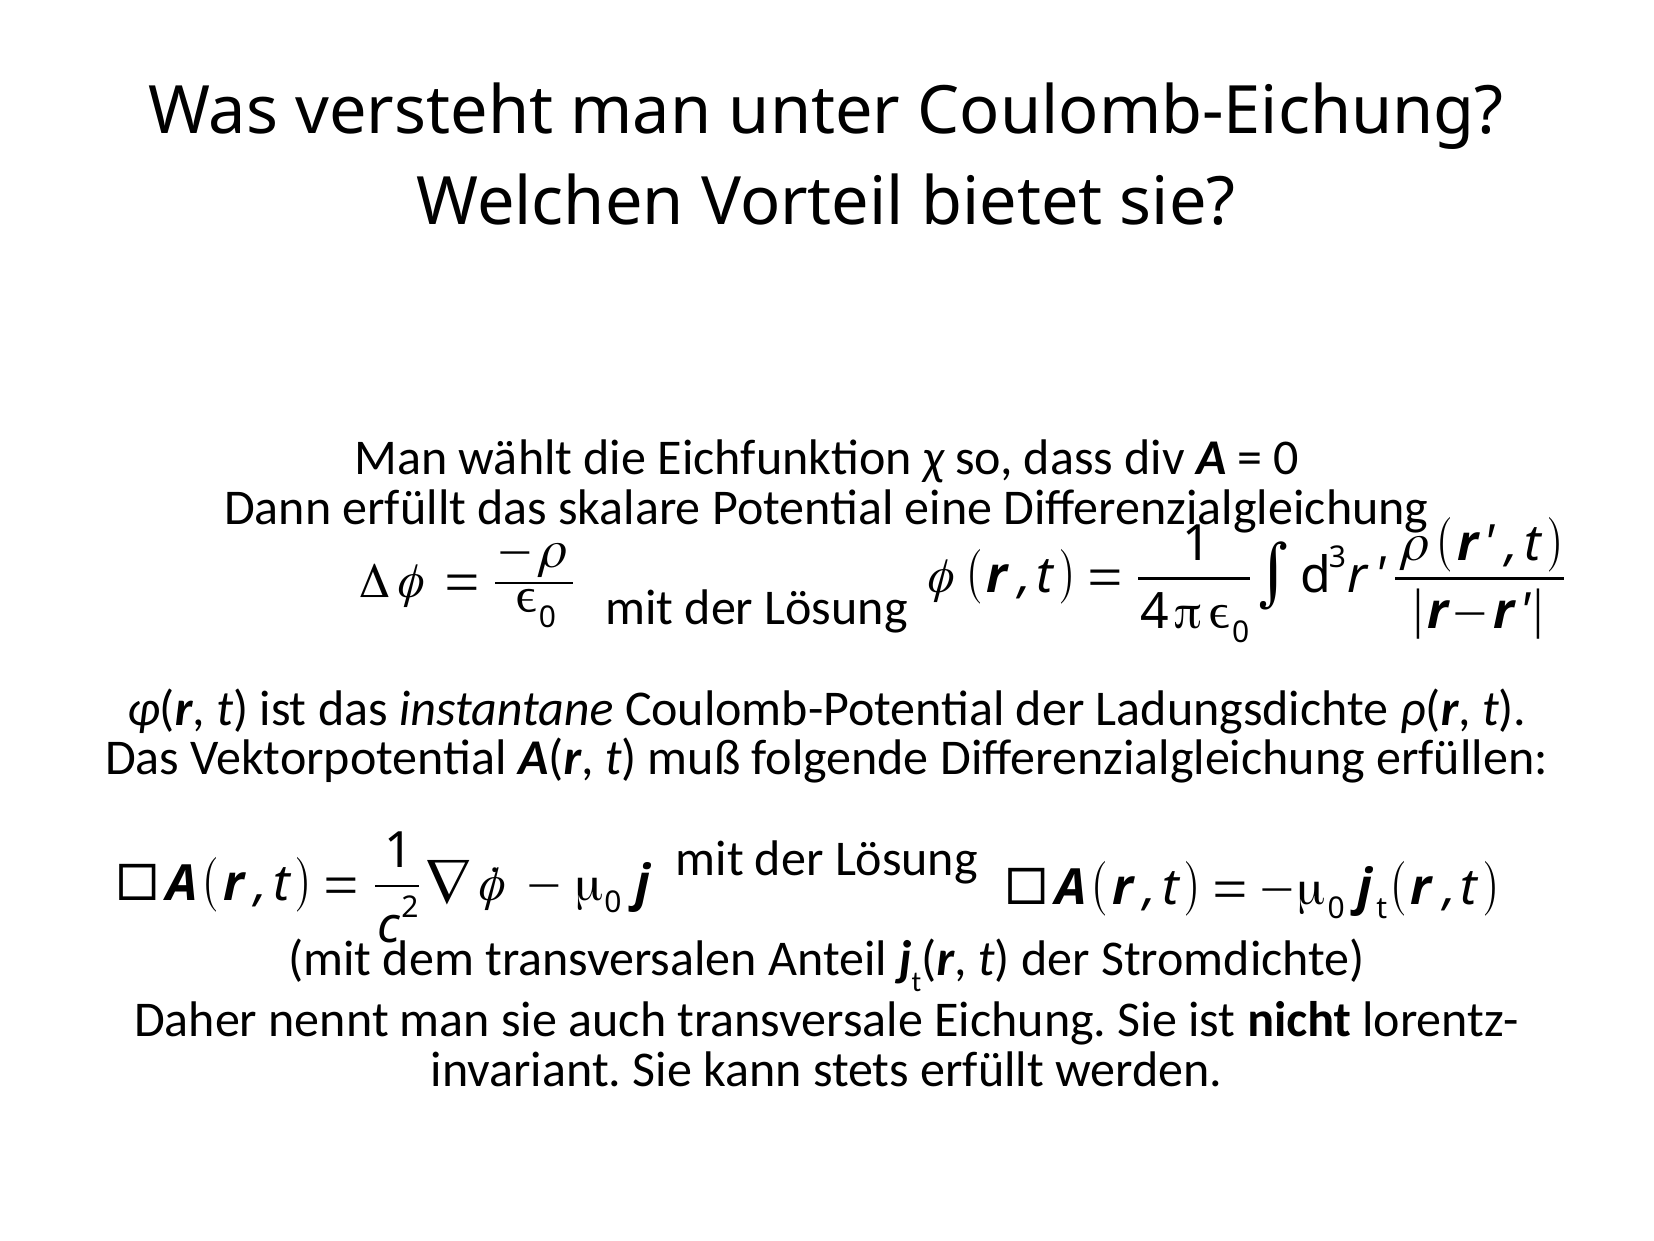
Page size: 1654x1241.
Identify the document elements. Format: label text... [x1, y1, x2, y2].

title Was versteht man unter Coulomb-Eichung? Welchen Vorteil bietet sie? [82, 49, 1571, 257]
chart [919, 513, 1573, 651]
subtitle Man wählt die Eichfunktion χ so, dass div A = 0 Dann erfüllt das skalare Potential eine Differenzialgleichung mit der Lösung φ(r, t) ist das instantane Coulomb-Potential der Ladungsdichte ρ(r, t). Das Vektorpotential A(r, t) muß folgende Differenzialgleichung erfüllen: mit der Lösung (mit dem transversalen Anteil jt(r, t) der Stromdichte) Daher nennt man sie auch transversale Eichung. Sie ist nicht lorentz-invariant. Sie kann stets erfüllt werden. [82, 366, 1571, 1170]
chart [351, 541, 582, 635]
chart [109, 820, 659, 957]
chart [998, 857, 1506, 927]
